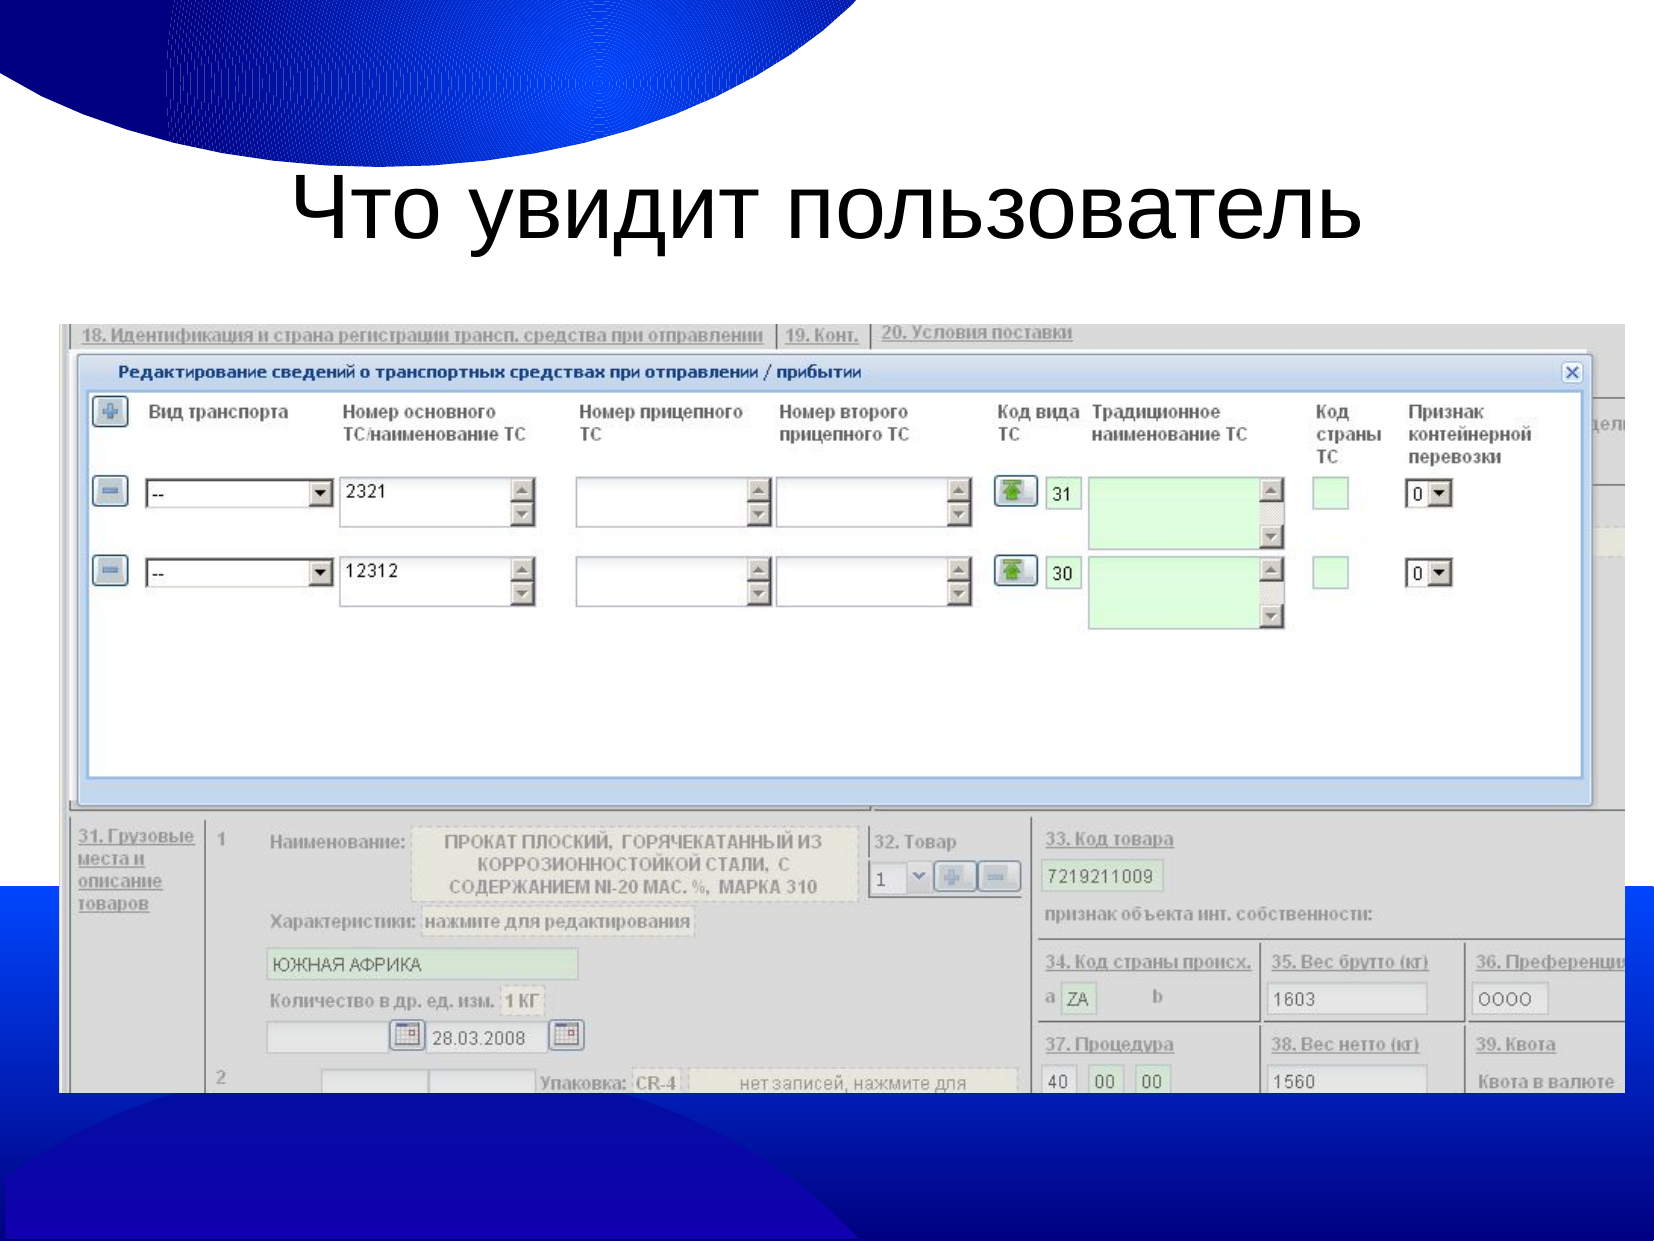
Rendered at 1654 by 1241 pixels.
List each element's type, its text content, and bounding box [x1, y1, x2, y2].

picture [59, 324, 1625, 1093]
title Что увидит пользователь [121, 110, 1534, 303]
